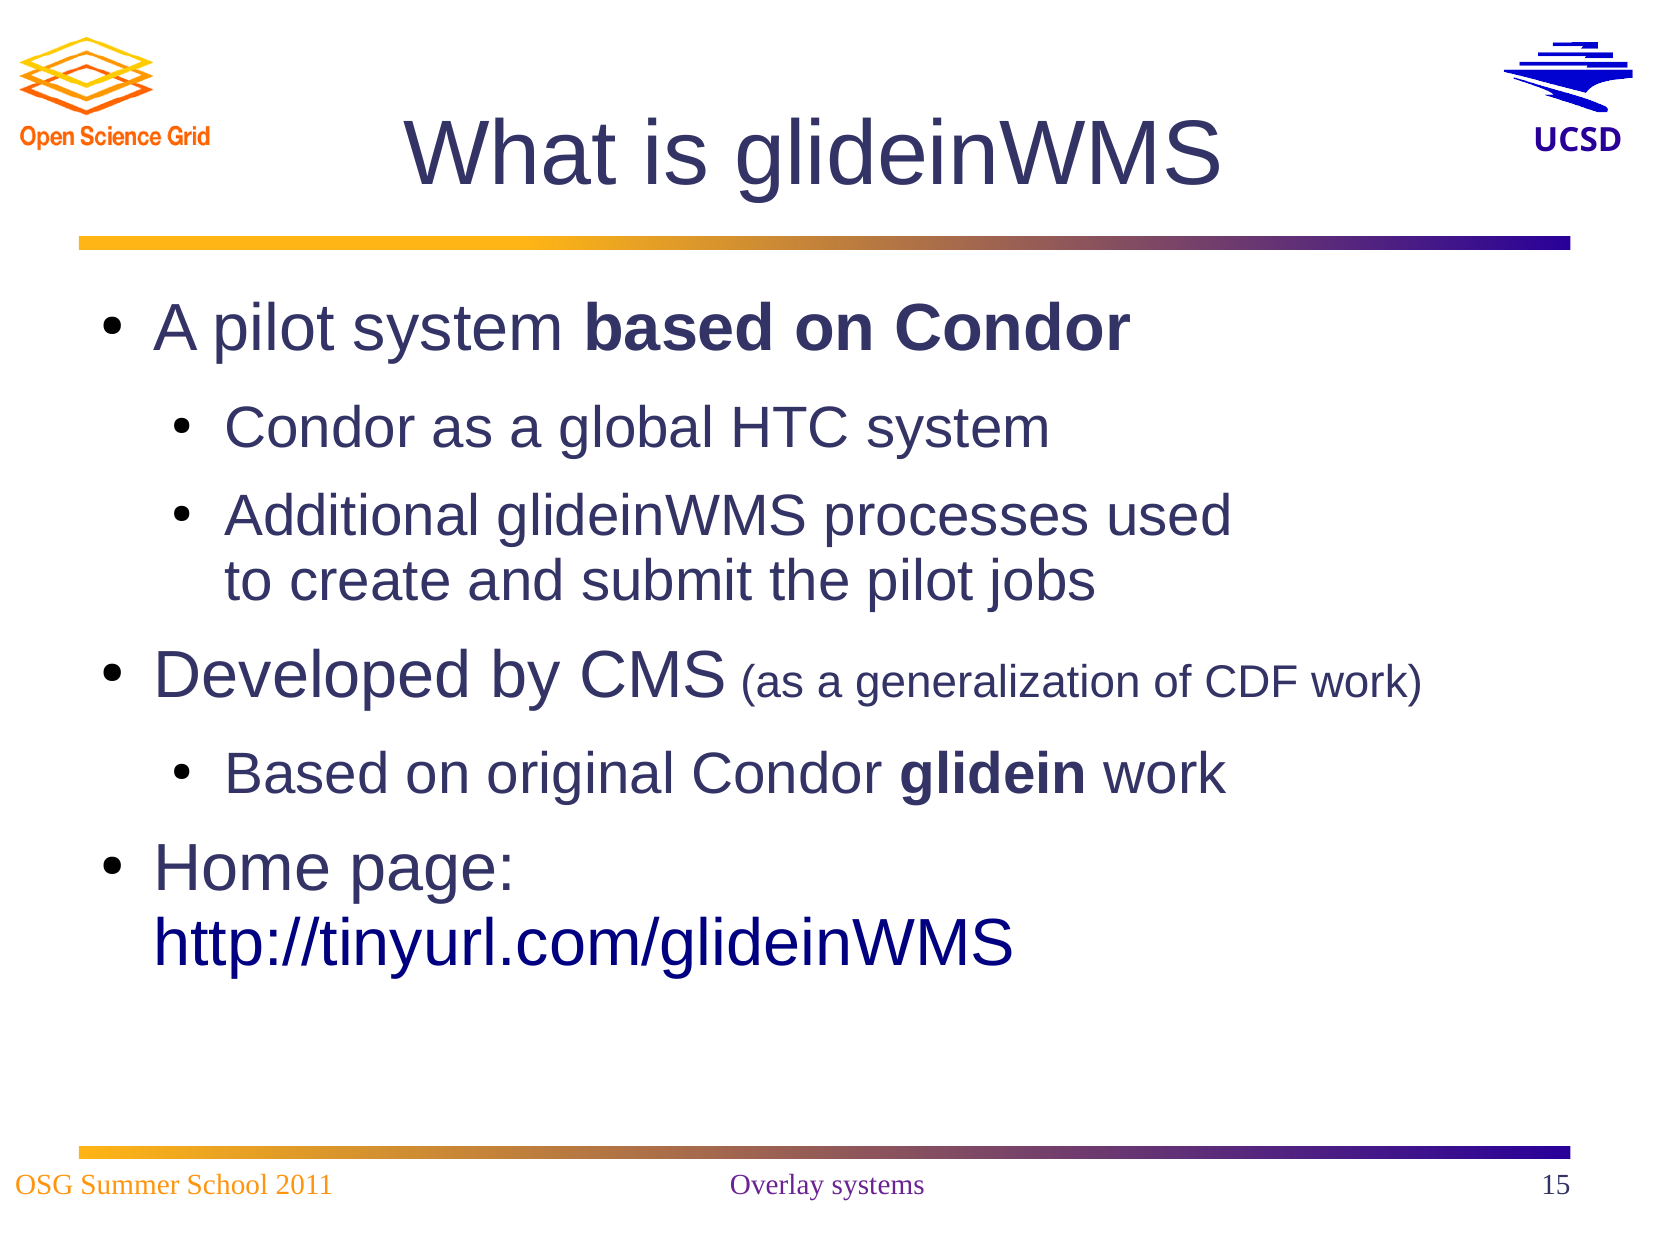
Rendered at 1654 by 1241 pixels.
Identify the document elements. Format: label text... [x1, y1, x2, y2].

list A pilot system based on Condor Condor as a global HTC system Additional glideinWMS processes used to create and submit the pilot jobs Developed by CMS (as a generalization of CDF work) Based on original Condor glidein work Home page: http://tinyurl.com/glideinWMS [82, 290, 1571, 1109]
title What is glideinWMS [82, 49, 1571, 257]
picture [0, 14, 229, 167]
picture [1495, 42, 1637, 118]
